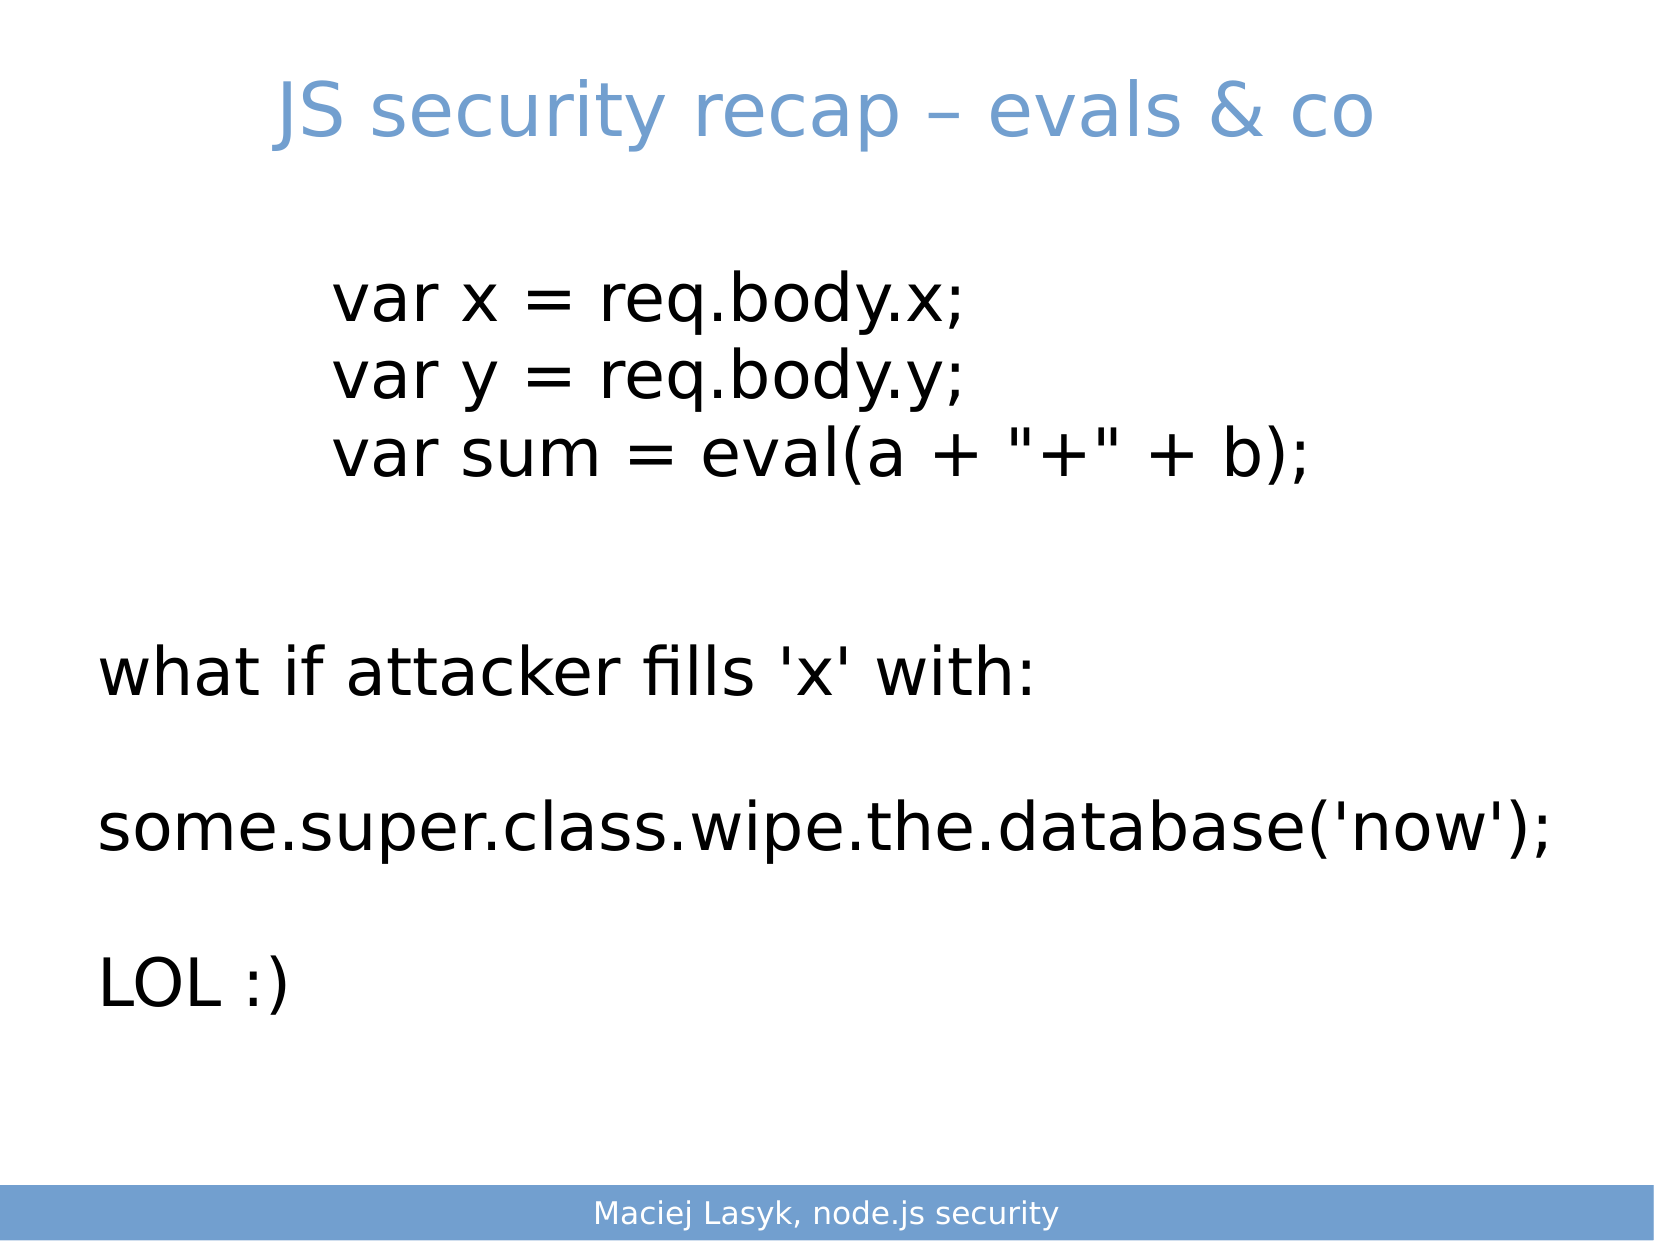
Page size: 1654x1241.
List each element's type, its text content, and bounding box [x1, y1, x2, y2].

text_box [0, 1185, 1654, 1241]
text_box JS security recap – evals & co [261, 60, 1393, 163]
text_box var x = req.body.x; var y = req.body.y; var sum = eval(a + "+" + b); [316, 251, 1337, 500]
text_box what if attacker fills 'x' with: some.super.class.wipe.the.database('now'); LOL :) [82, 625, 1571, 1030]
text_box Maciej Lasyk, node.js security [578, 1188, 1076, 1240]
